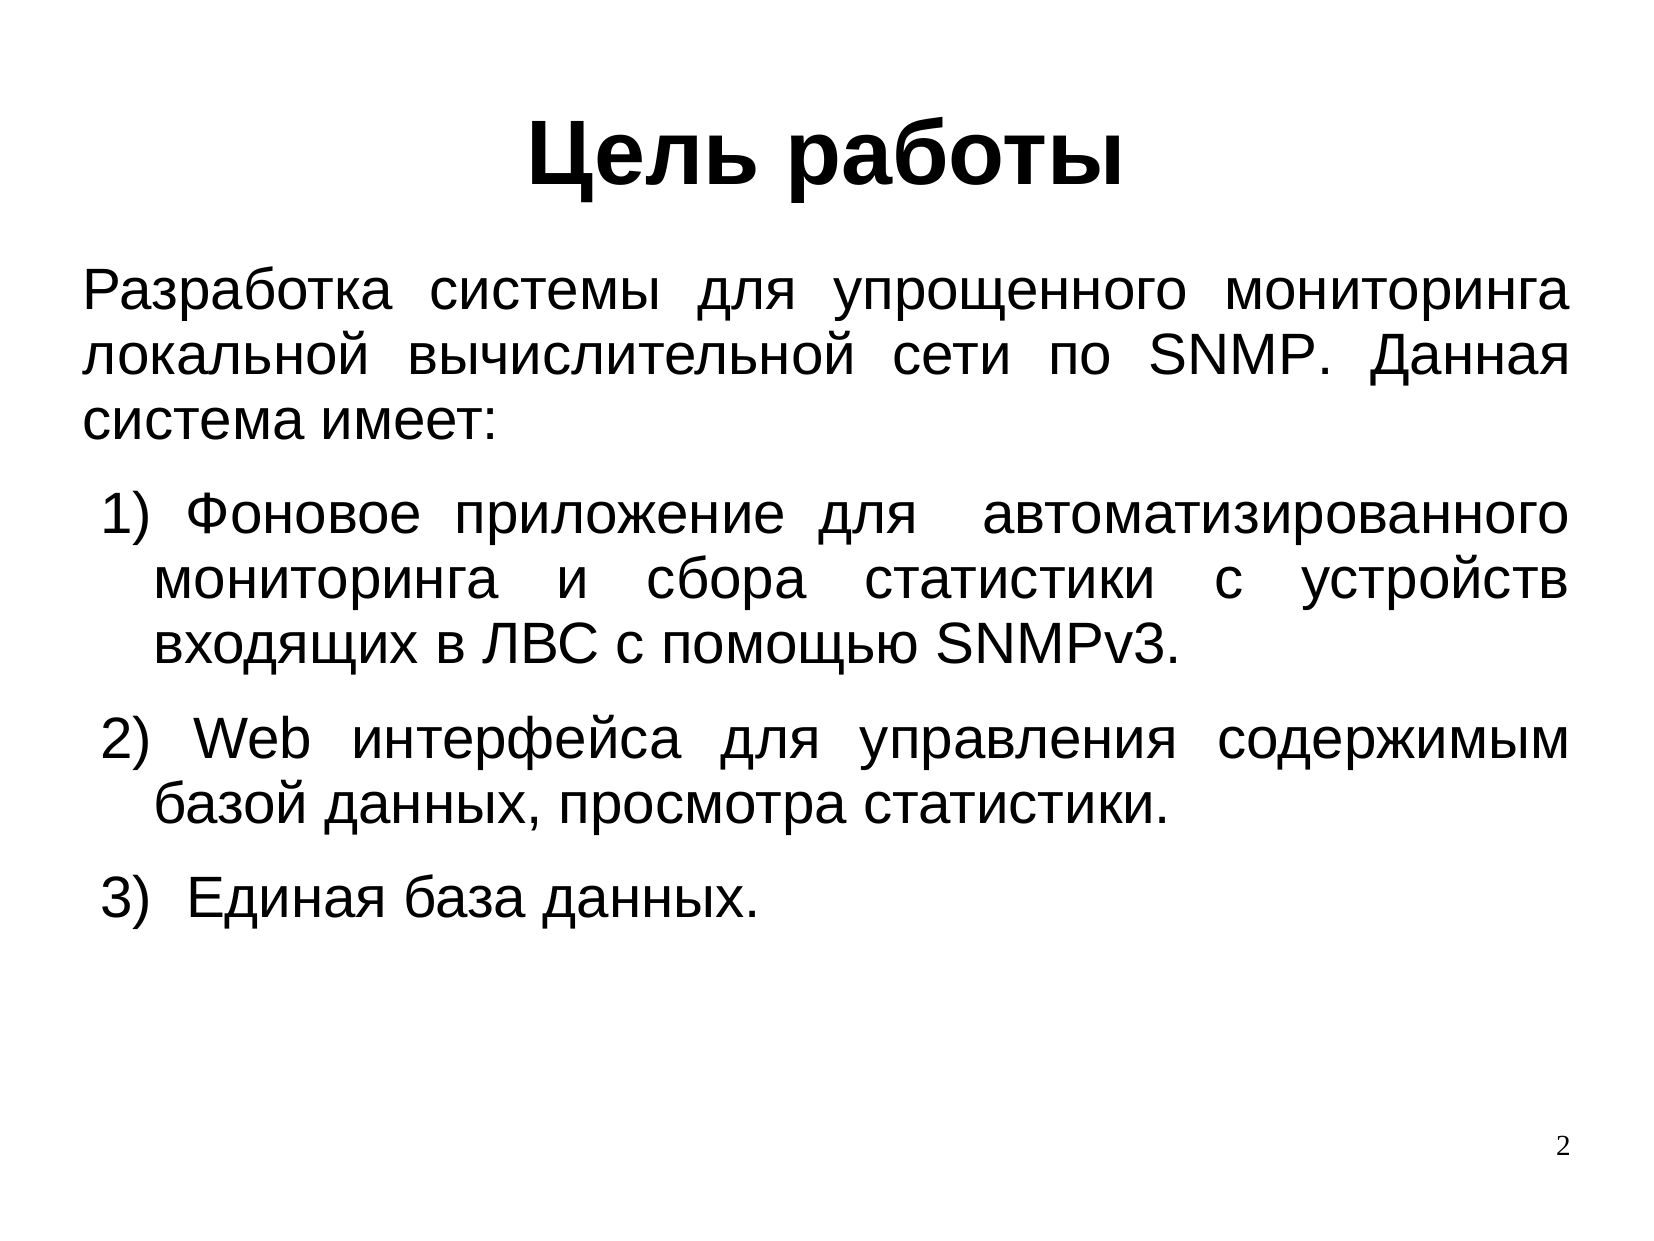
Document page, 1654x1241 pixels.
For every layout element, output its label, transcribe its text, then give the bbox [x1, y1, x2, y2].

title Цель работы [82, 49, 1571, 256]
list Разработка системы для упрощенного мониторинга локальной вычислительной сети по SNMP. Данная система имеет: Фоновое приложение для автоматизированного мониторинга и сбора статистики с устройств входящих в ЛВС с помощью SNMPv3. Web интерфейса для управления содержимым базой данных, просмотра статистики. Единая база данных. [82, 256, 1571, 1213]
